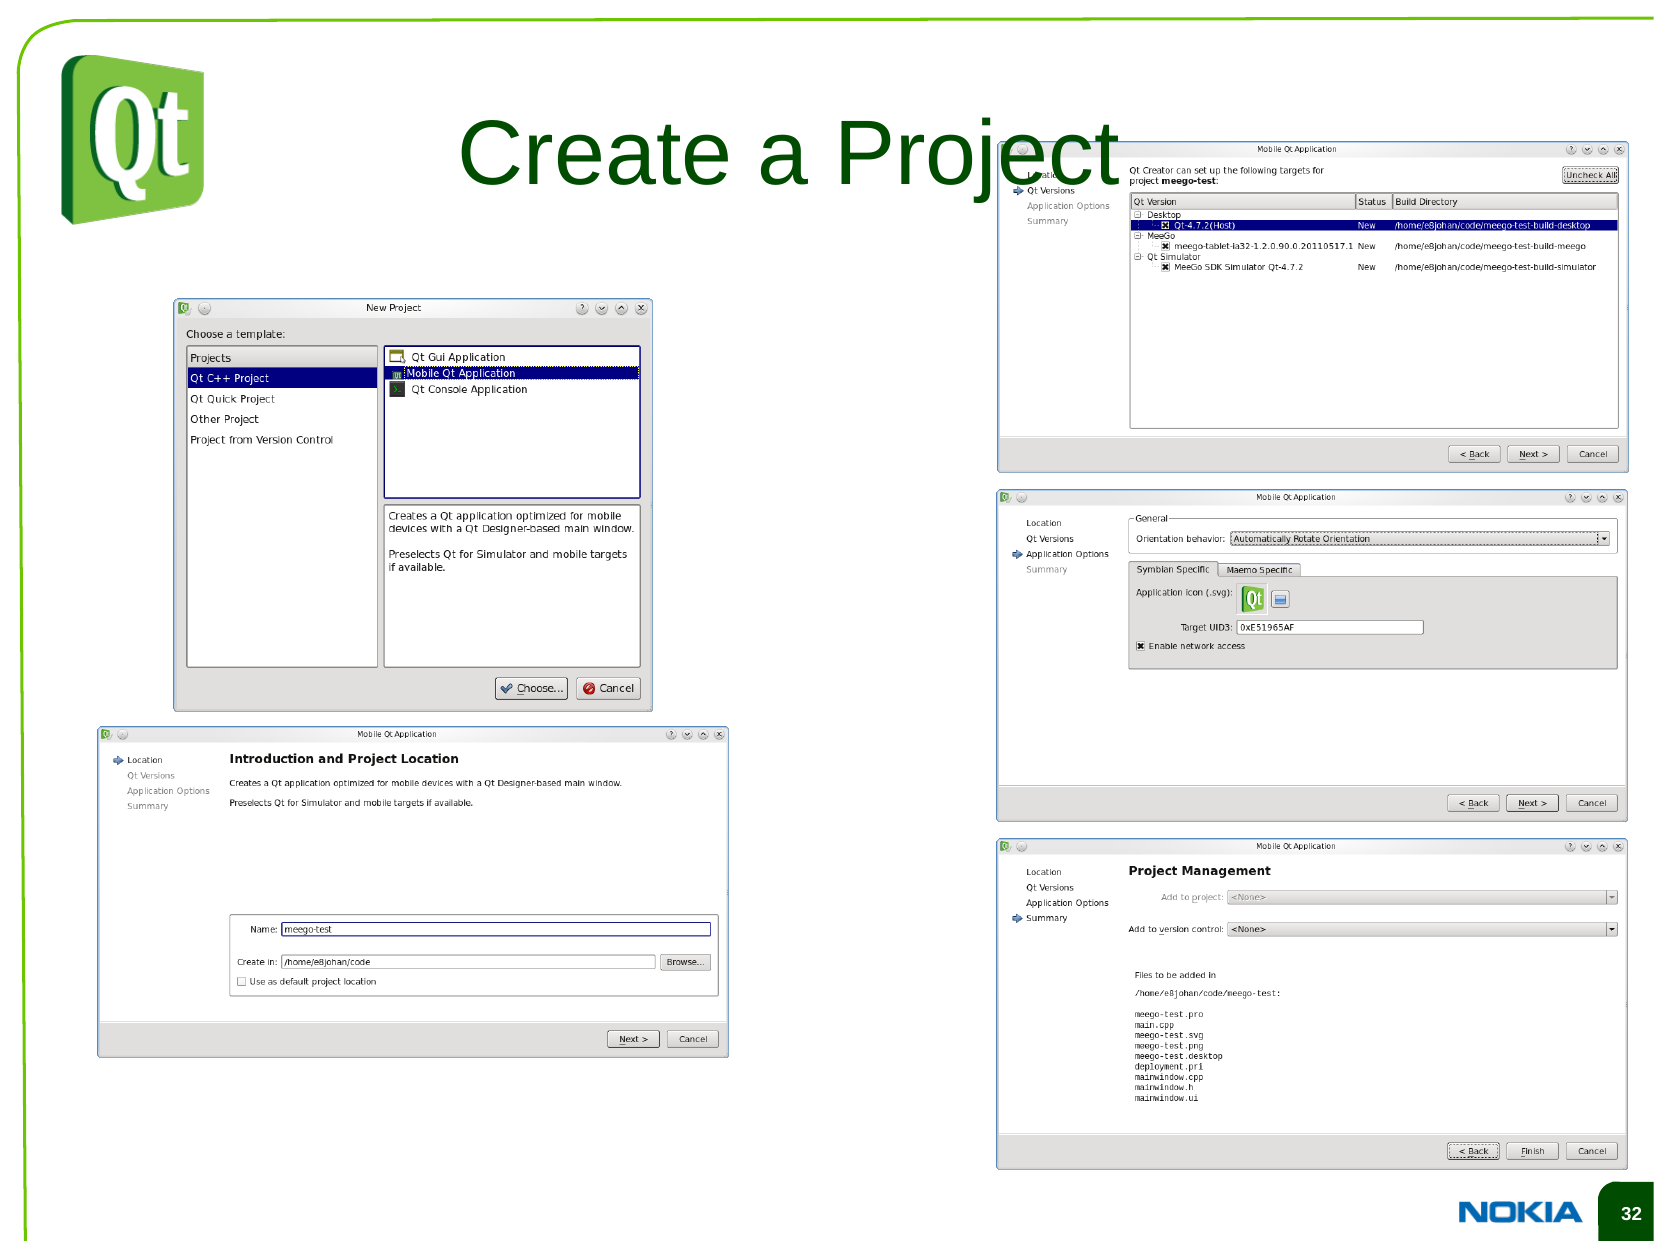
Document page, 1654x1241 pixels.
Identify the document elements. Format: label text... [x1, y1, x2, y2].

picture [173, 298, 653, 712]
picture [996, 489, 1628, 822]
picture [61, 55, 204, 225]
picture [97, 726, 729, 1058]
picture [996, 838, 1628, 1171]
title Create a Project [251, 49, 1327, 257]
picture [997, 141, 1629, 473]
picture [1459, 1201, 1583, 1223]
